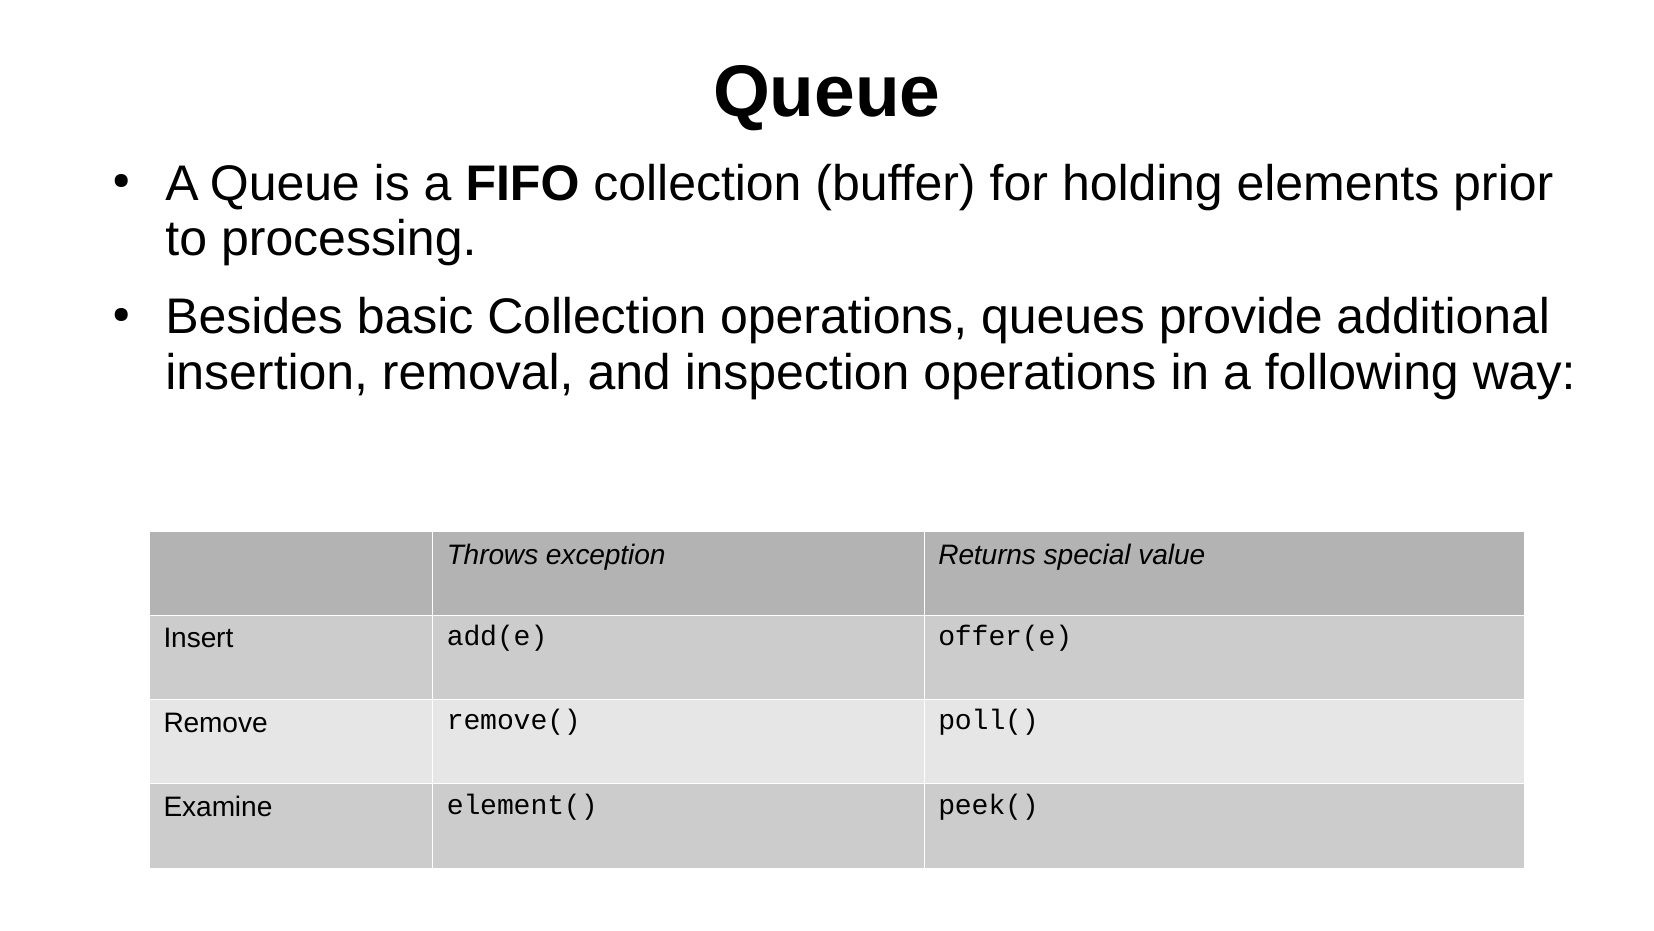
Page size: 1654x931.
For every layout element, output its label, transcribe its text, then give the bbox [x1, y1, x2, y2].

list A Queue is a FIFO collection (buffer) for holding elements prior to processing. Besides basic Collection operations, queues provide additional insertion, removal, and inspection operations in a following way: [94, 154, 1583, 479]
table_cell peek() [925, 784, 1524, 868]
title Queue [82, 37, 1571, 147]
table_cell poll() [925, 700, 1524, 783]
table_cell Remove [150, 700, 432, 783]
table_cell add(e) [433, 616, 924, 699]
table_cell Examine [150, 784, 432, 868]
table_cell Insert [150, 616, 432, 699]
table_cell element() [433, 784, 924, 868]
table_header Throws exception [433, 532, 924, 615]
table_cell offer(e) [925, 616, 1524, 699]
table_header [150, 532, 432, 615]
table_header Returns special value [925, 532, 1524, 615]
table_cell remove() [433, 700, 924, 783]
